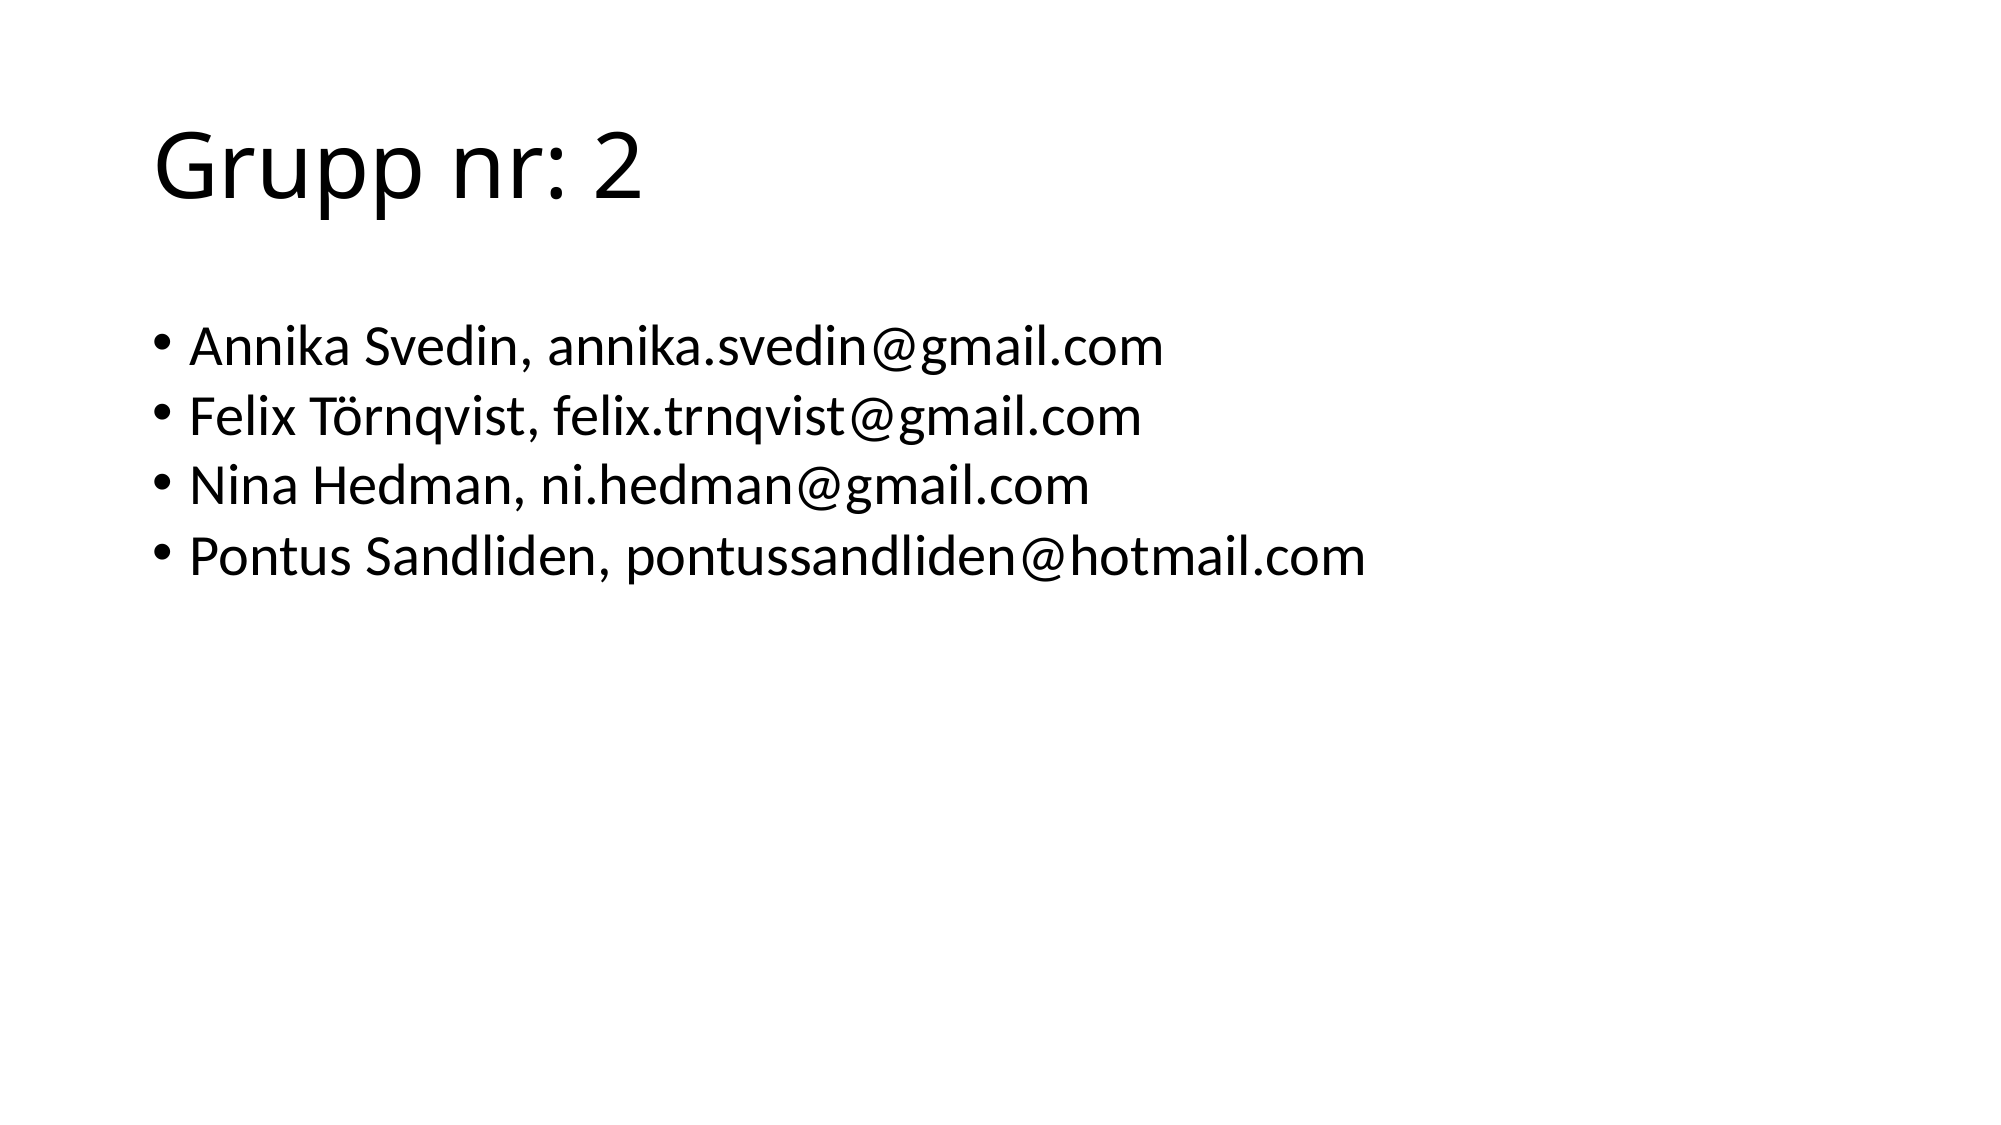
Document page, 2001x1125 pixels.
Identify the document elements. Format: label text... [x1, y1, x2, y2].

text_box Annika Svedin, annika.svedin@gmail.com Felix Törnqvist, felix.trnqvist@gmail.com Nina Hedman, ni.hedman@gmail.com Pontus Sandliden, pontussandliden@hotmail.com [137, 299, 1863, 1014]
text_box Grupp nr: 2 [137, 59, 1863, 278]
